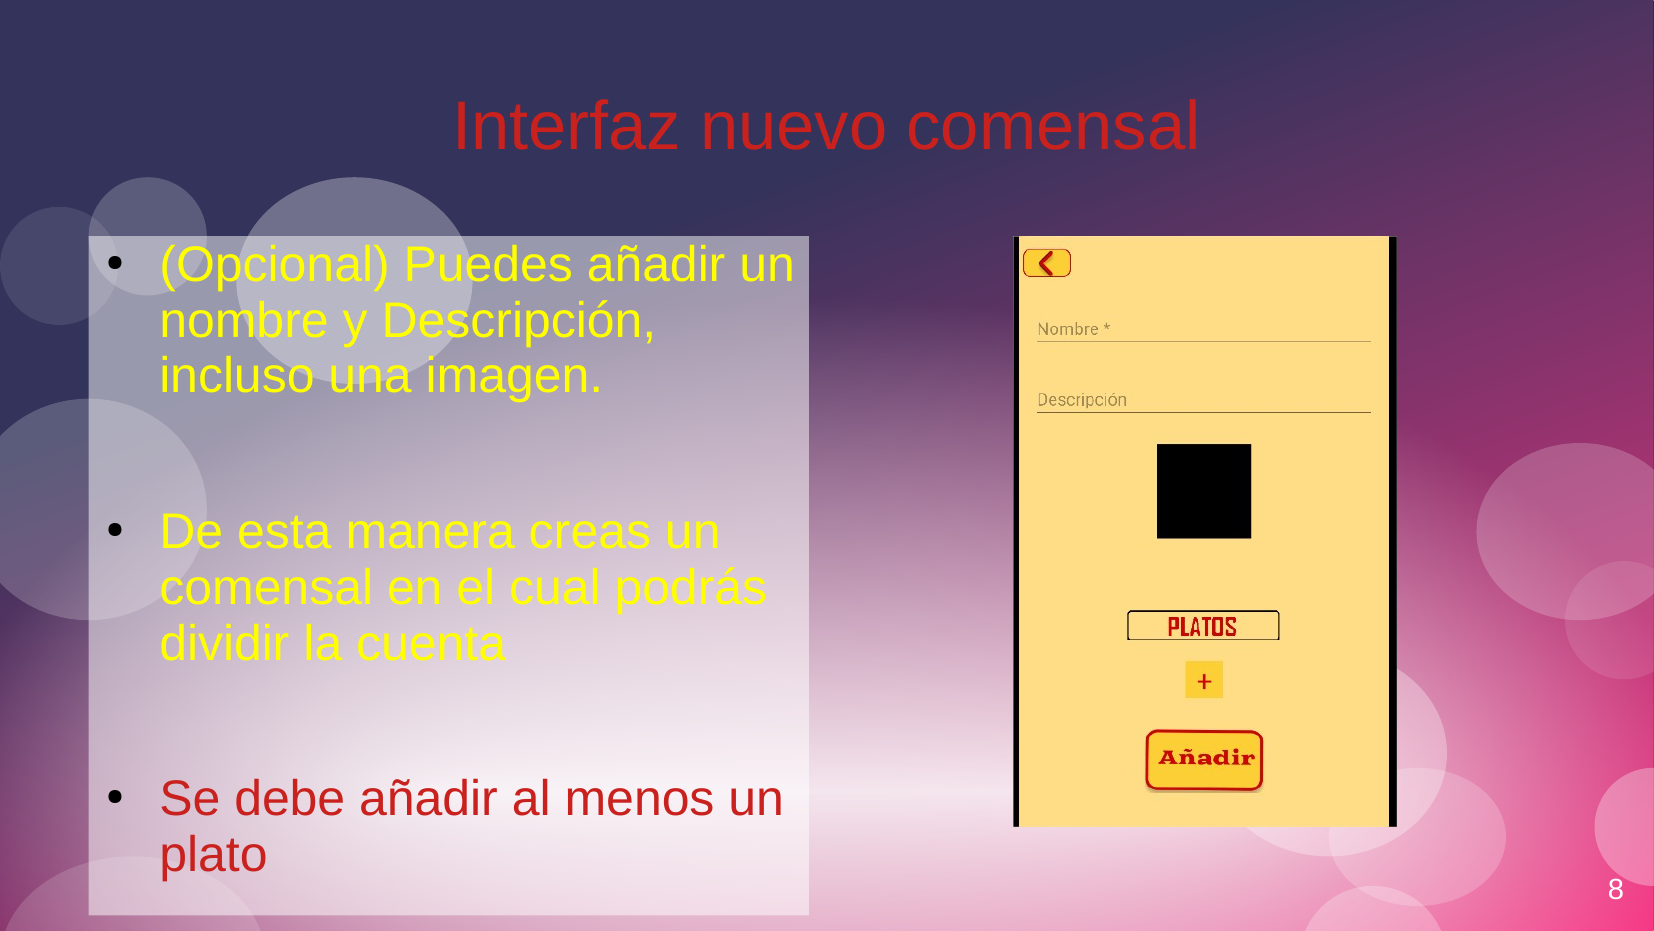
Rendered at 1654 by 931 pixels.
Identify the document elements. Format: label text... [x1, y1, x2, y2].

list (Opcional) Puedes añadir un nombre y Descripción, incluso una imagen. De esta manera creas un comensal en el cual podrás dividir la cuenta Se debe añadir al menos un plato [88, 236, 809, 916]
picture [1013, 236, 1397, 827]
title Interfaz nuevo comensal [88, 44, 1565, 207]
